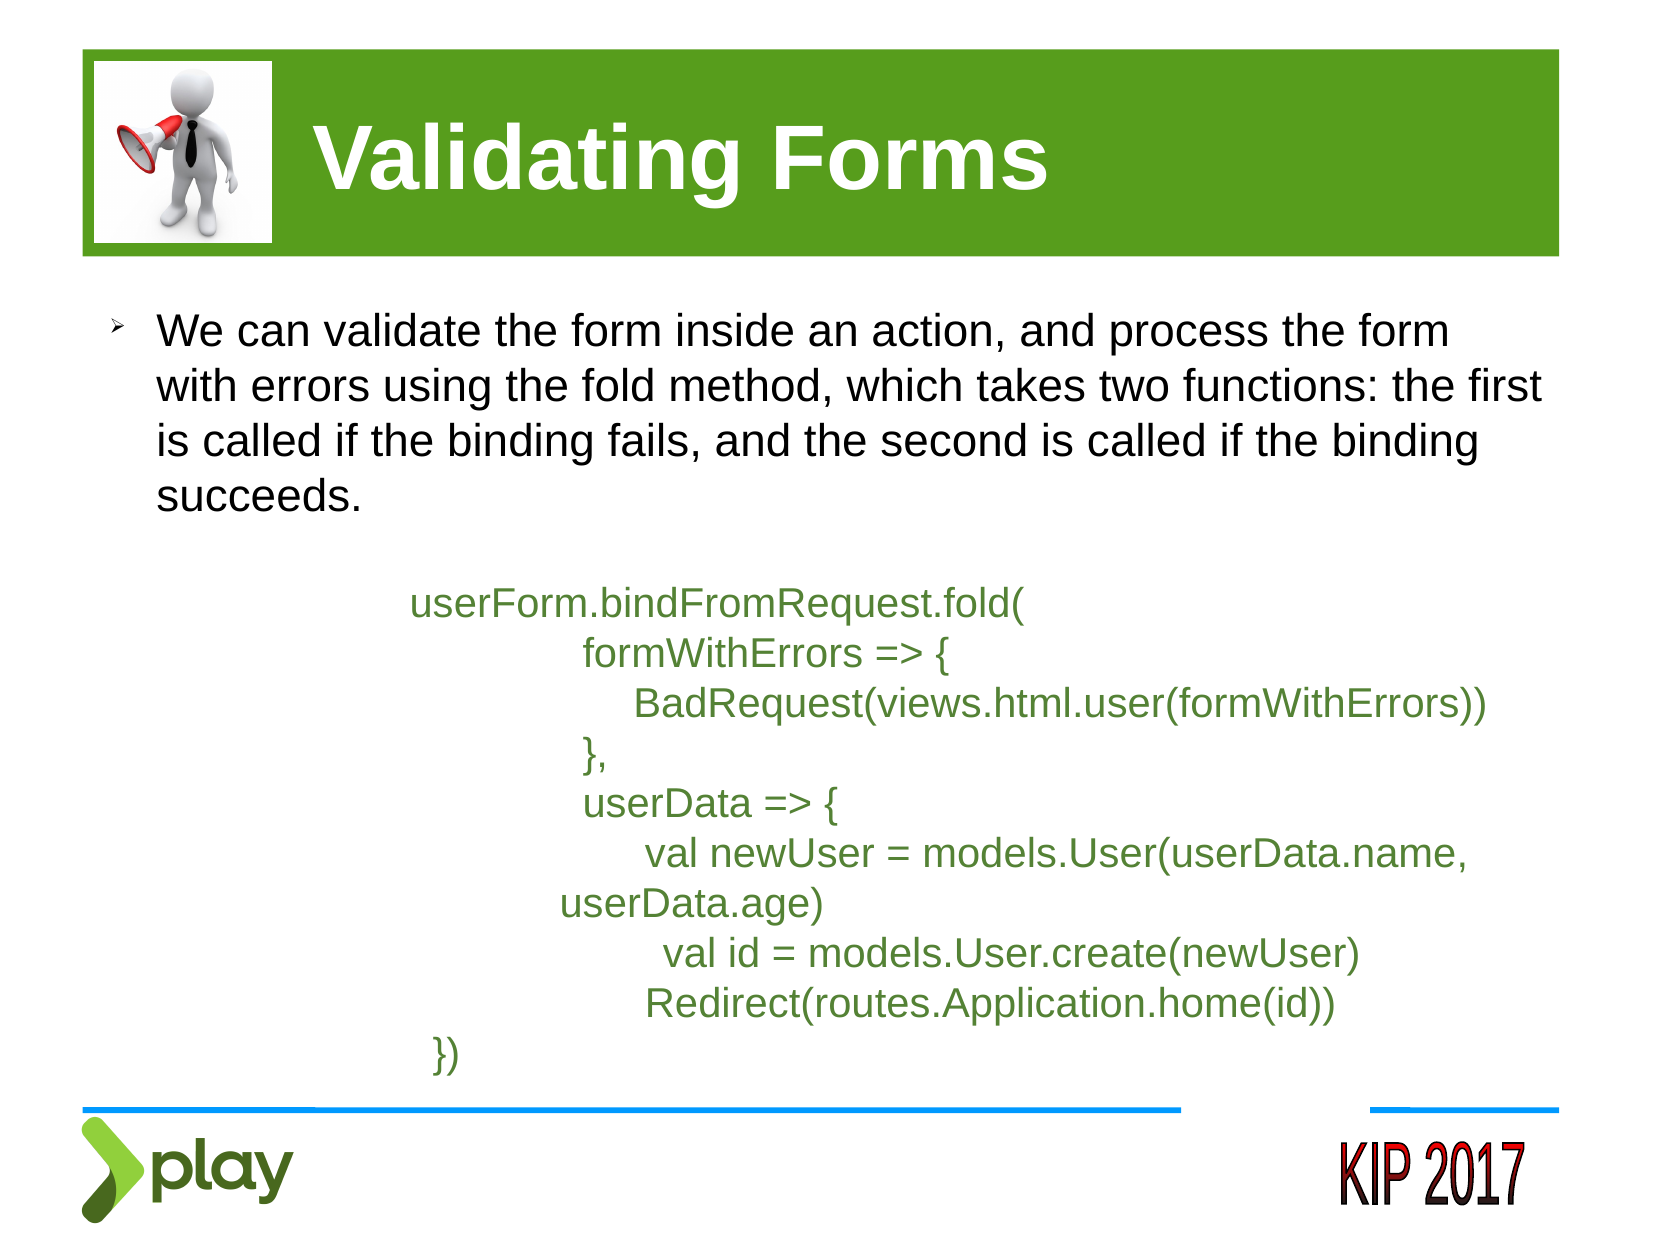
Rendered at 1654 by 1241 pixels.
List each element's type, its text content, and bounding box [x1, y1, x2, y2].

picture [68, 1111, 302, 1229]
picture [94, 61, 272, 243]
title Validating Forms [82, 49, 1560, 257]
text_box We can validate the form inside an action, and process the form with errors using the fold method, which takes two functions: the first is called if the binding fails, and the second is called if the binding succeeds. userForm.bindFromRequest.fold( formWithErrors => { BadRequest(views.html.user(formWithErrors)) }, userData => { val newUser = models.User(userData.name, userData.age) val id = models.User.create(newUser) Redirect(routes.Application.home(id)) }) [94, 293, 1560, 1174]
